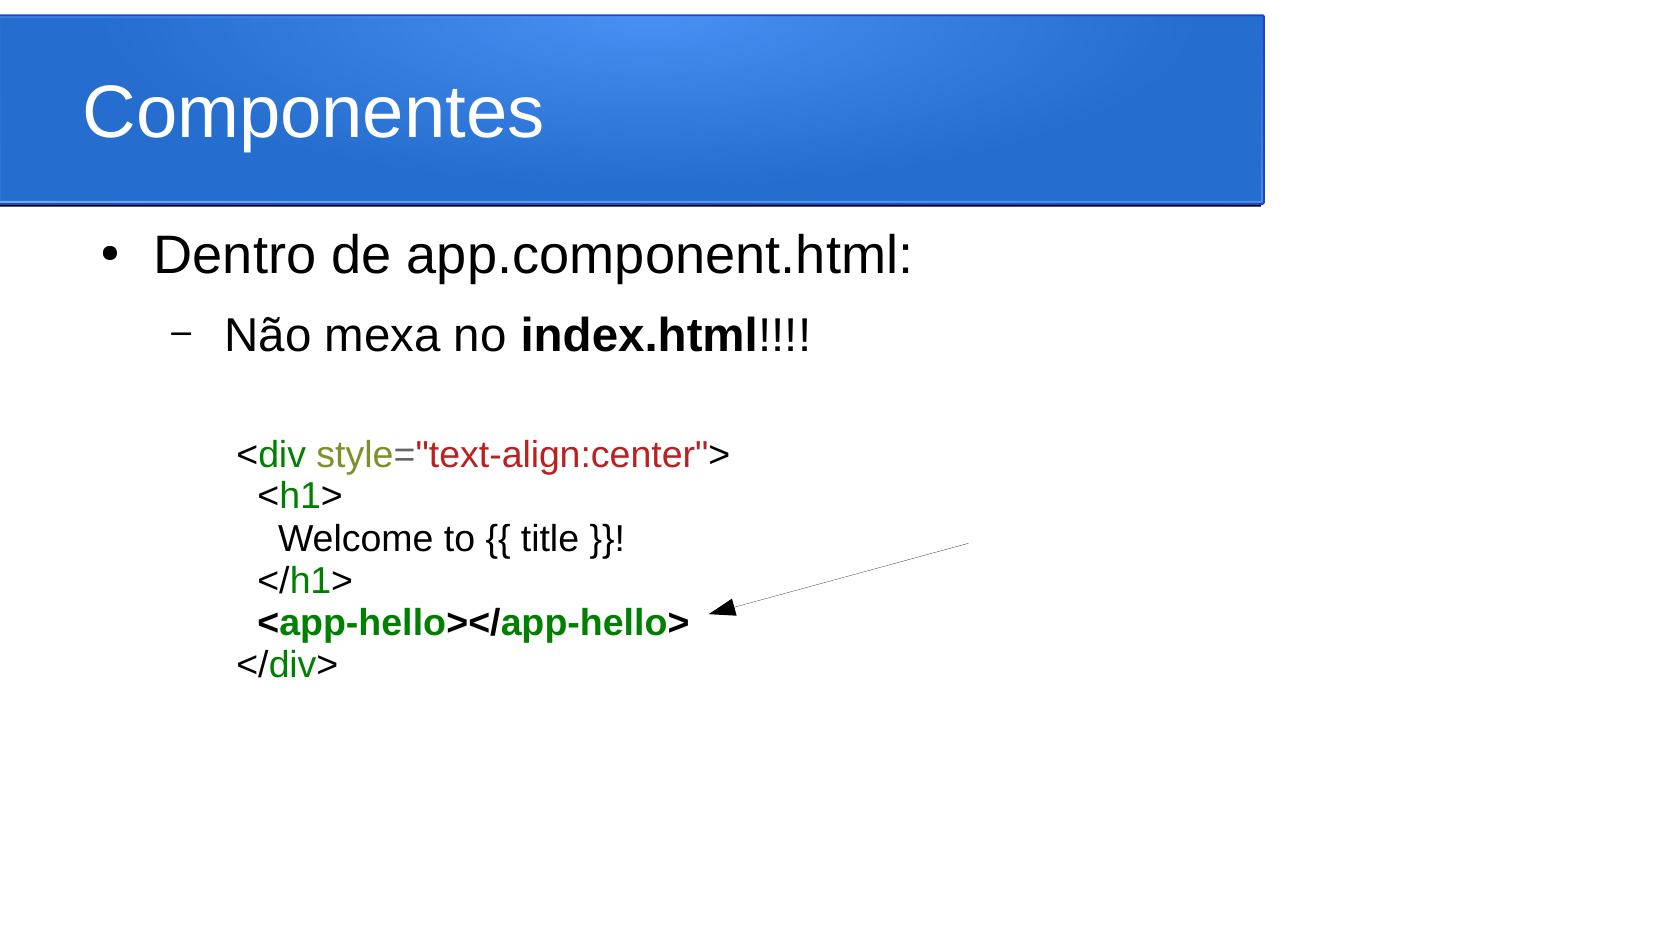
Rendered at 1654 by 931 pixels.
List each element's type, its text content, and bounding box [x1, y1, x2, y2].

list Dentro de app.component.html: Não mexa no index.html!!!! [82, 224, 1571, 764]
title Componentes [82, 35, 1235, 189]
text_box <div style="text-align:center"> <h1> Welcome to {{ title }}! </h1> <app-hello></app-hello> </div> [236, 433, 981, 686]
